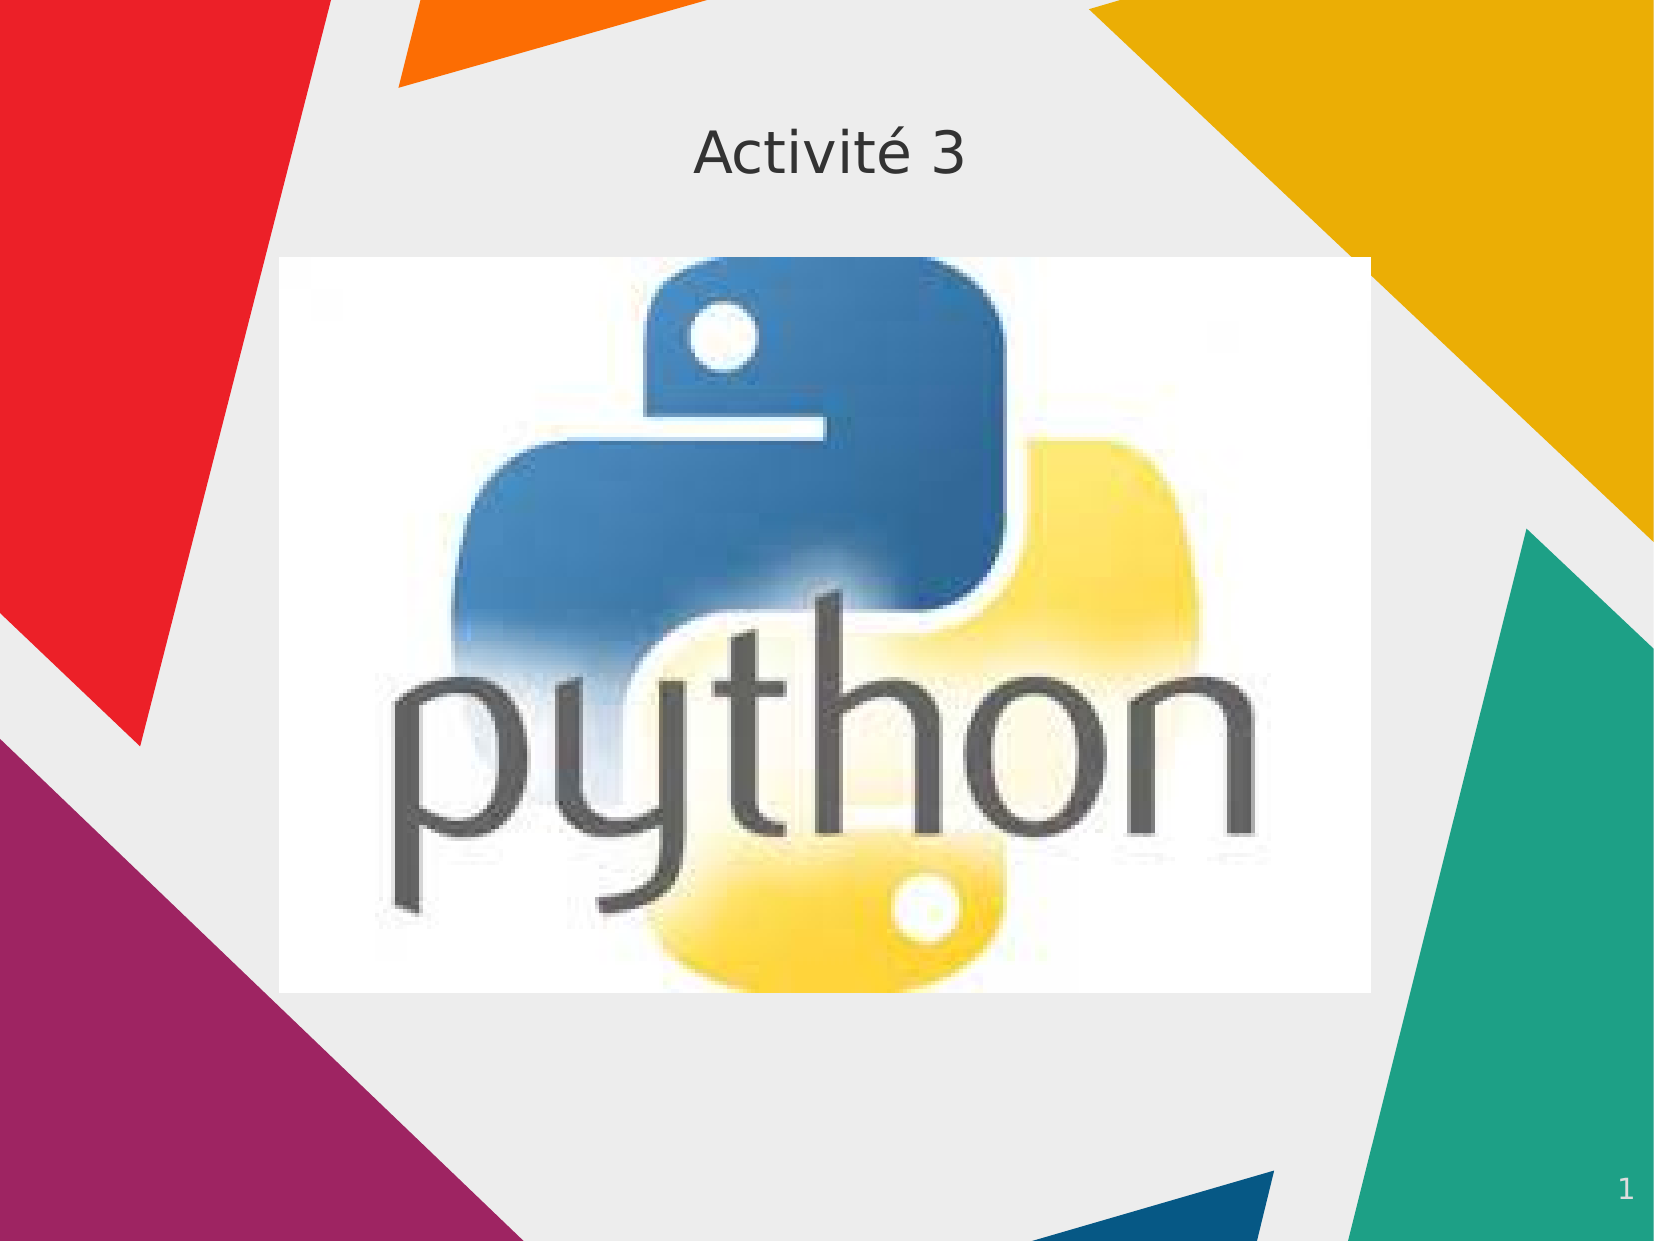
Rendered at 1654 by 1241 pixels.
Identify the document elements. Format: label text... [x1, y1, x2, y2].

title Activité 3 [289, 49, 1372, 257]
picture [279, 257, 1371, 993]
